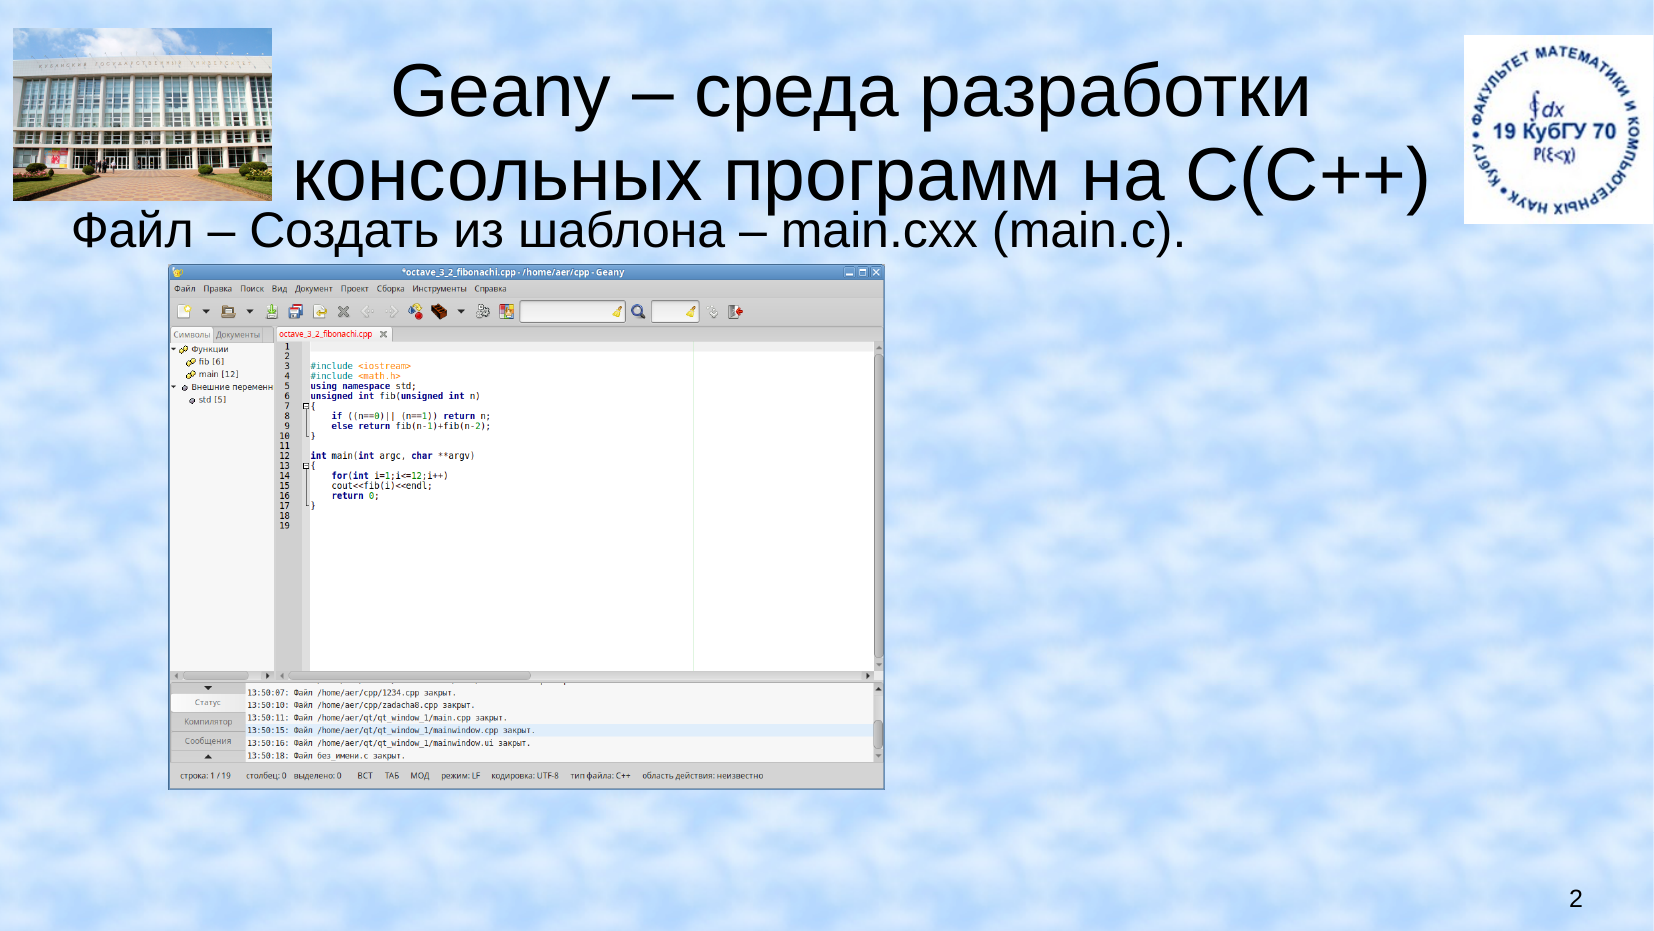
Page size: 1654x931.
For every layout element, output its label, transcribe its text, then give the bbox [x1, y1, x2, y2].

subtitle Файл – Создать из шаблона – main.cxx (main.c). [70, 202, 1560, 928]
picture [168, 264, 885, 790]
picture [0, 0, 1654, 931]
text_box <номер> [1560, 877, 1654, 925]
title Geany – среда разработки консольных программ на С(С++) [271, 11, 1453, 202]
